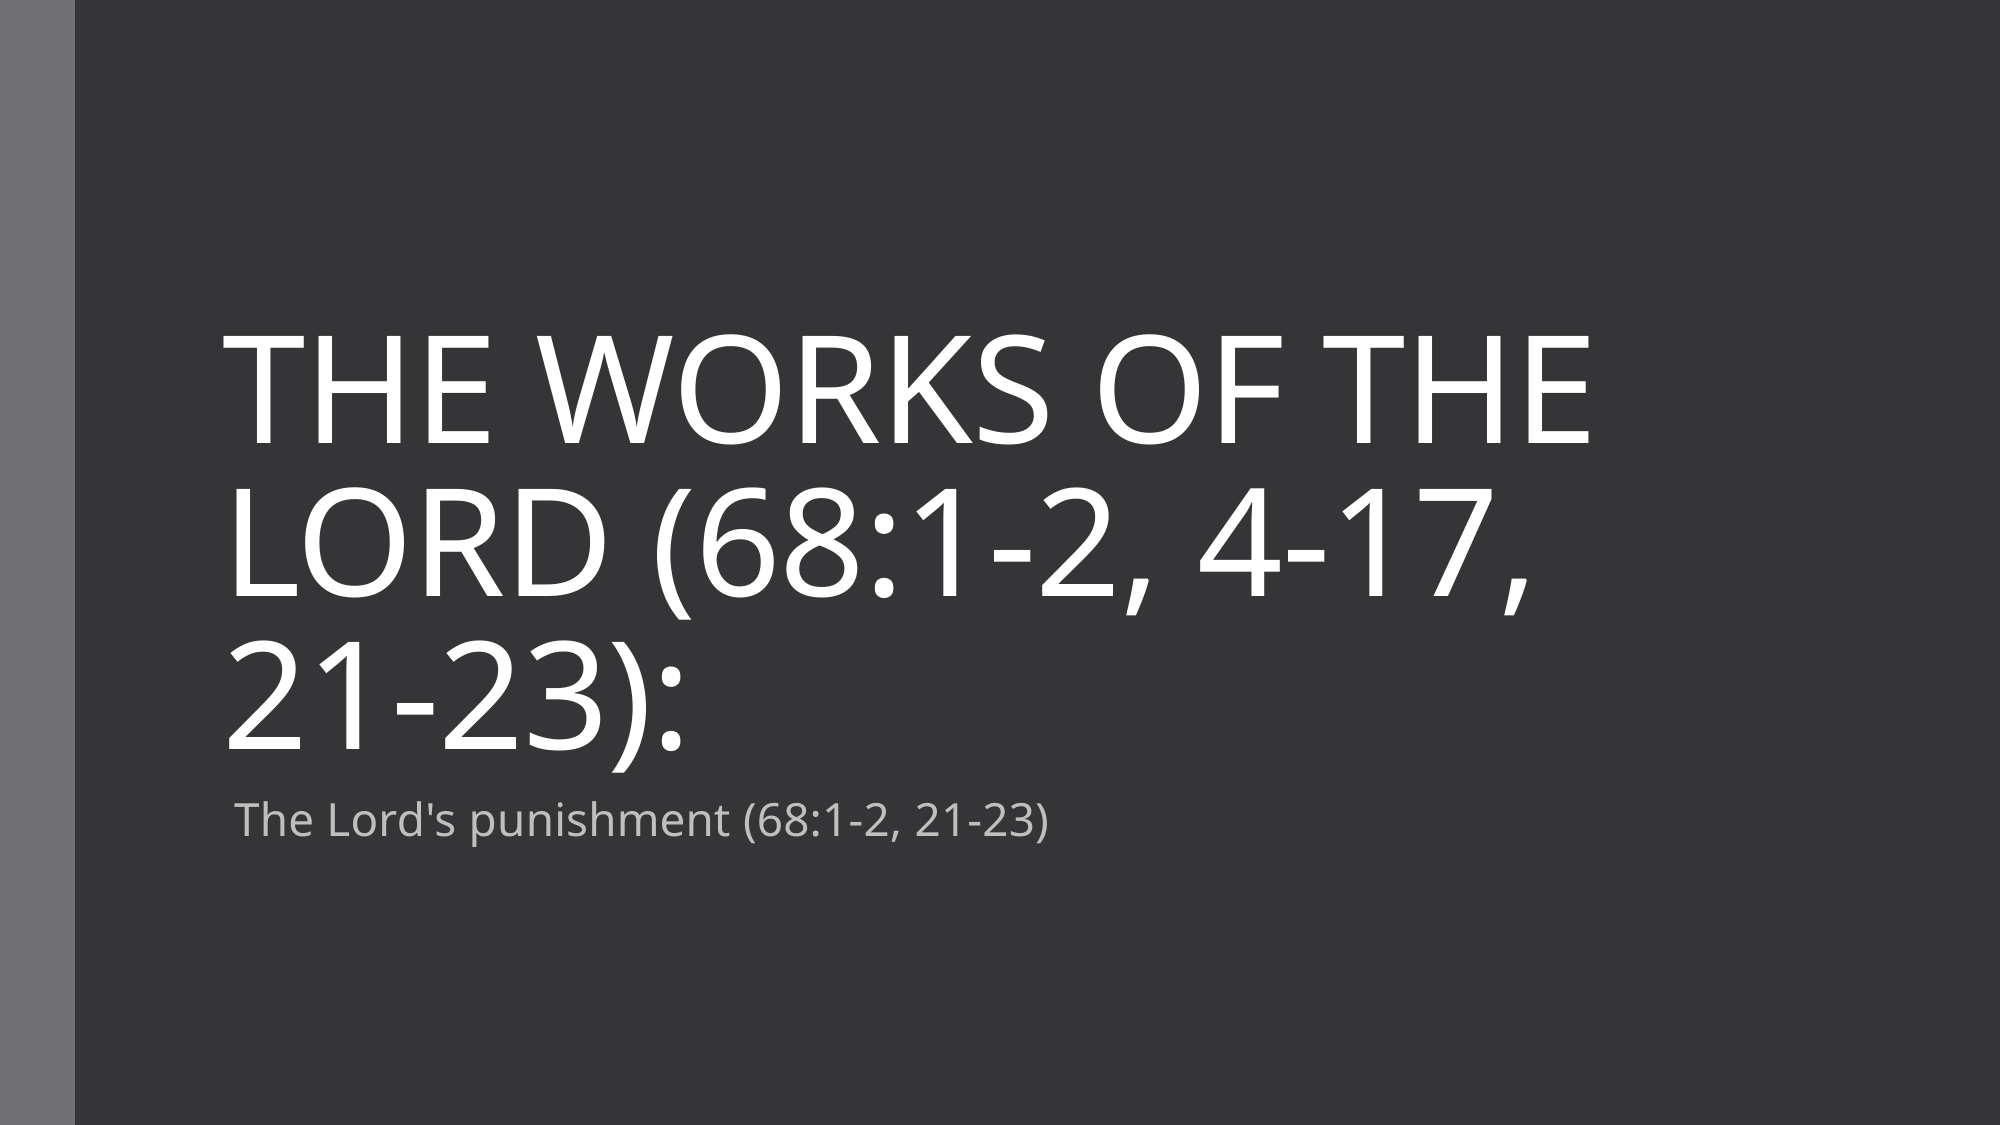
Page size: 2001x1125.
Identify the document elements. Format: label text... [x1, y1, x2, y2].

title THE WORKS OF THE LORD (68:1-2, 4-17, 21-23): [206, 124, 1752, 787]
subtitle The Lord's punishment (68:1-2, 21-23) [206, 787, 1752, 1066]
